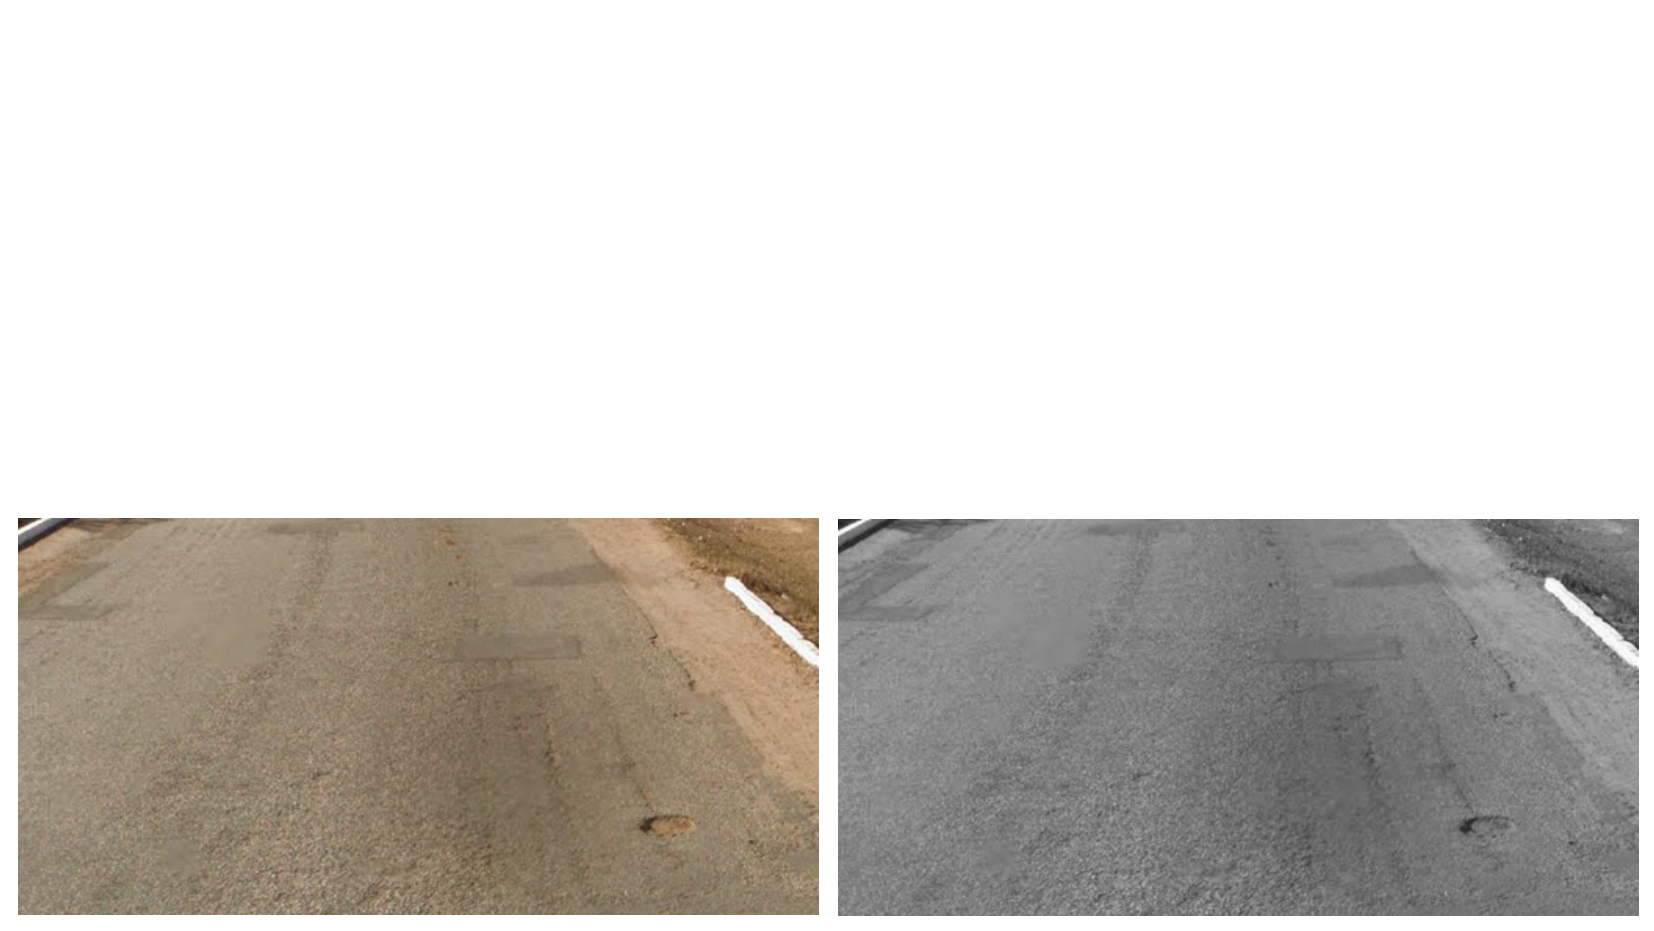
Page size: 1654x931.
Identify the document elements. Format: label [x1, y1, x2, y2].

picture [838, 519, 1639, 916]
picture [18, 518, 819, 915]
